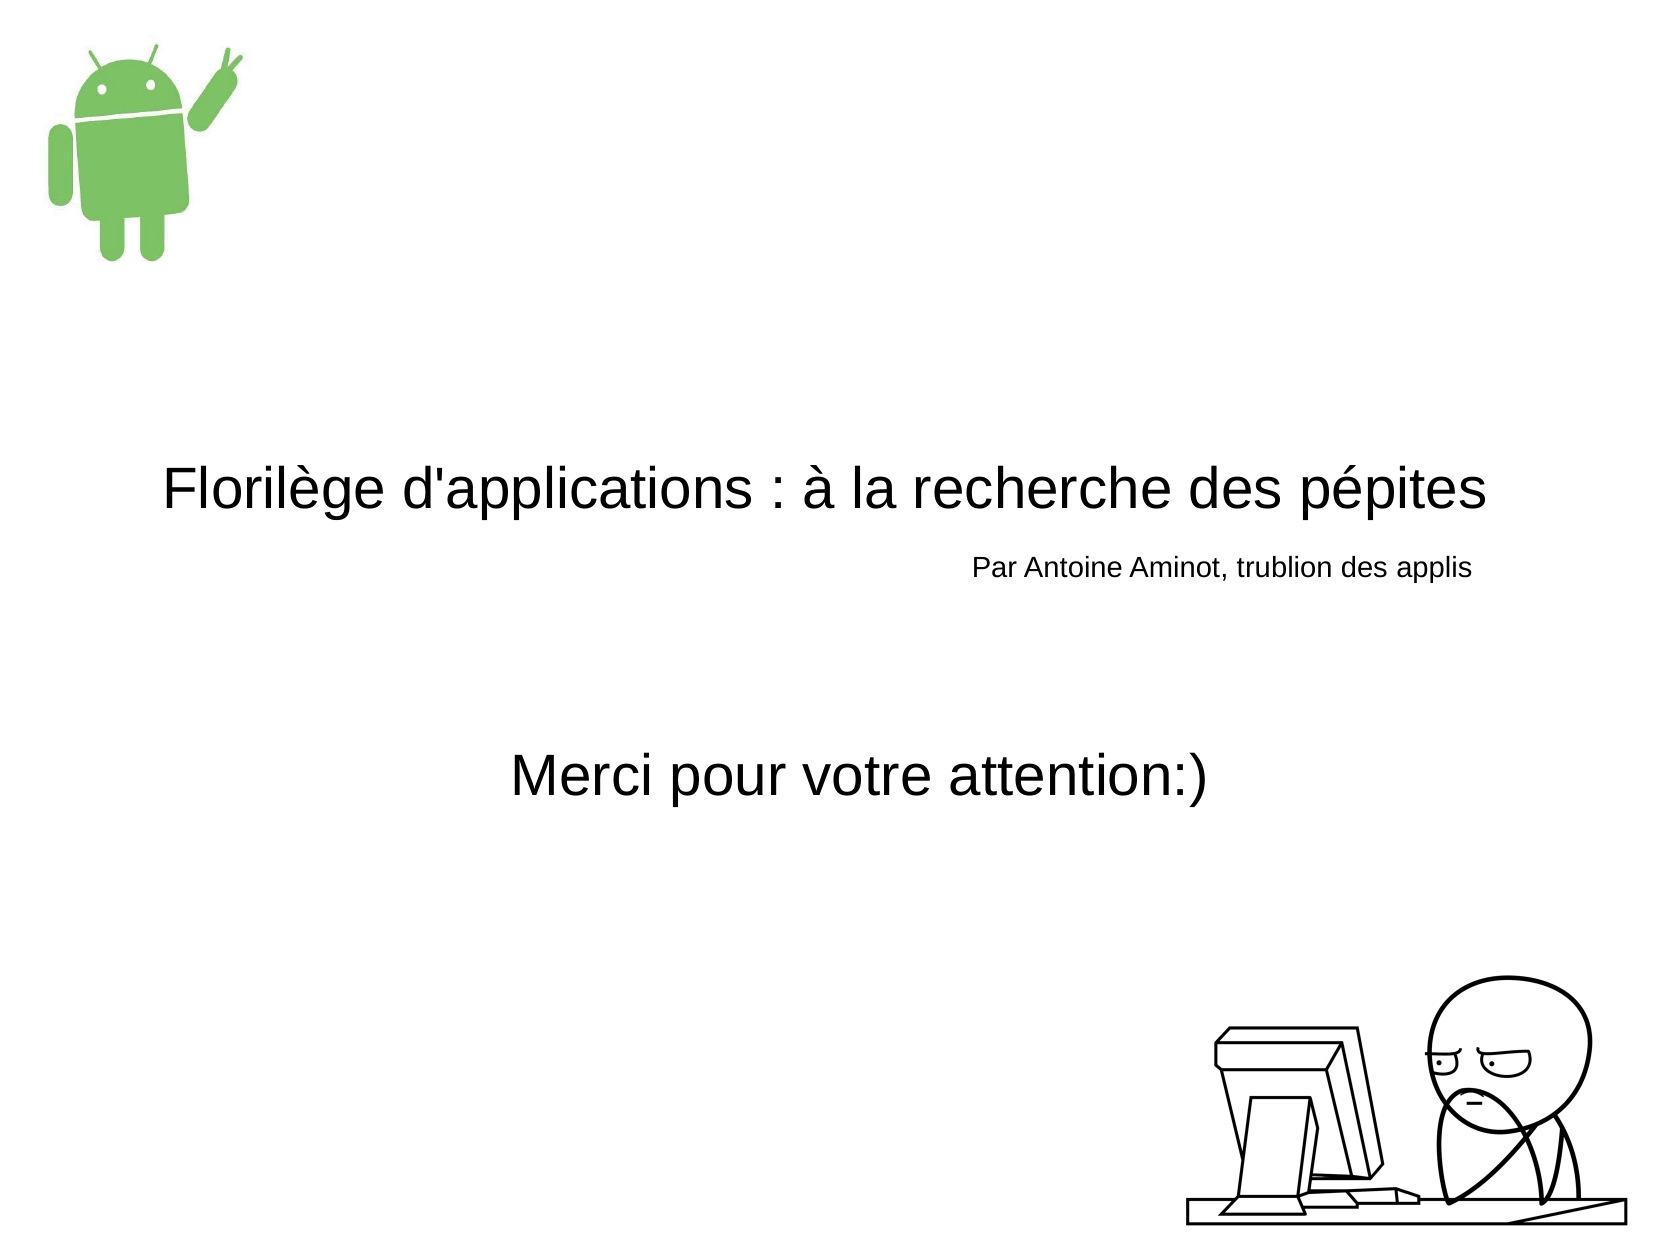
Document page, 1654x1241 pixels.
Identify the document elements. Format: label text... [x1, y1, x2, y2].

picture [12, 12, 272, 295]
text_box Par Antoine Aminot, trublion des applis [957, 543, 1489, 591]
text_box Merci pour votre attention:) [496, 734, 1225, 815]
text_box Florilège d'applications : à la recherche des pépites [0, 448, 1654, 529]
picture [1181, 968, 1632, 1230]
